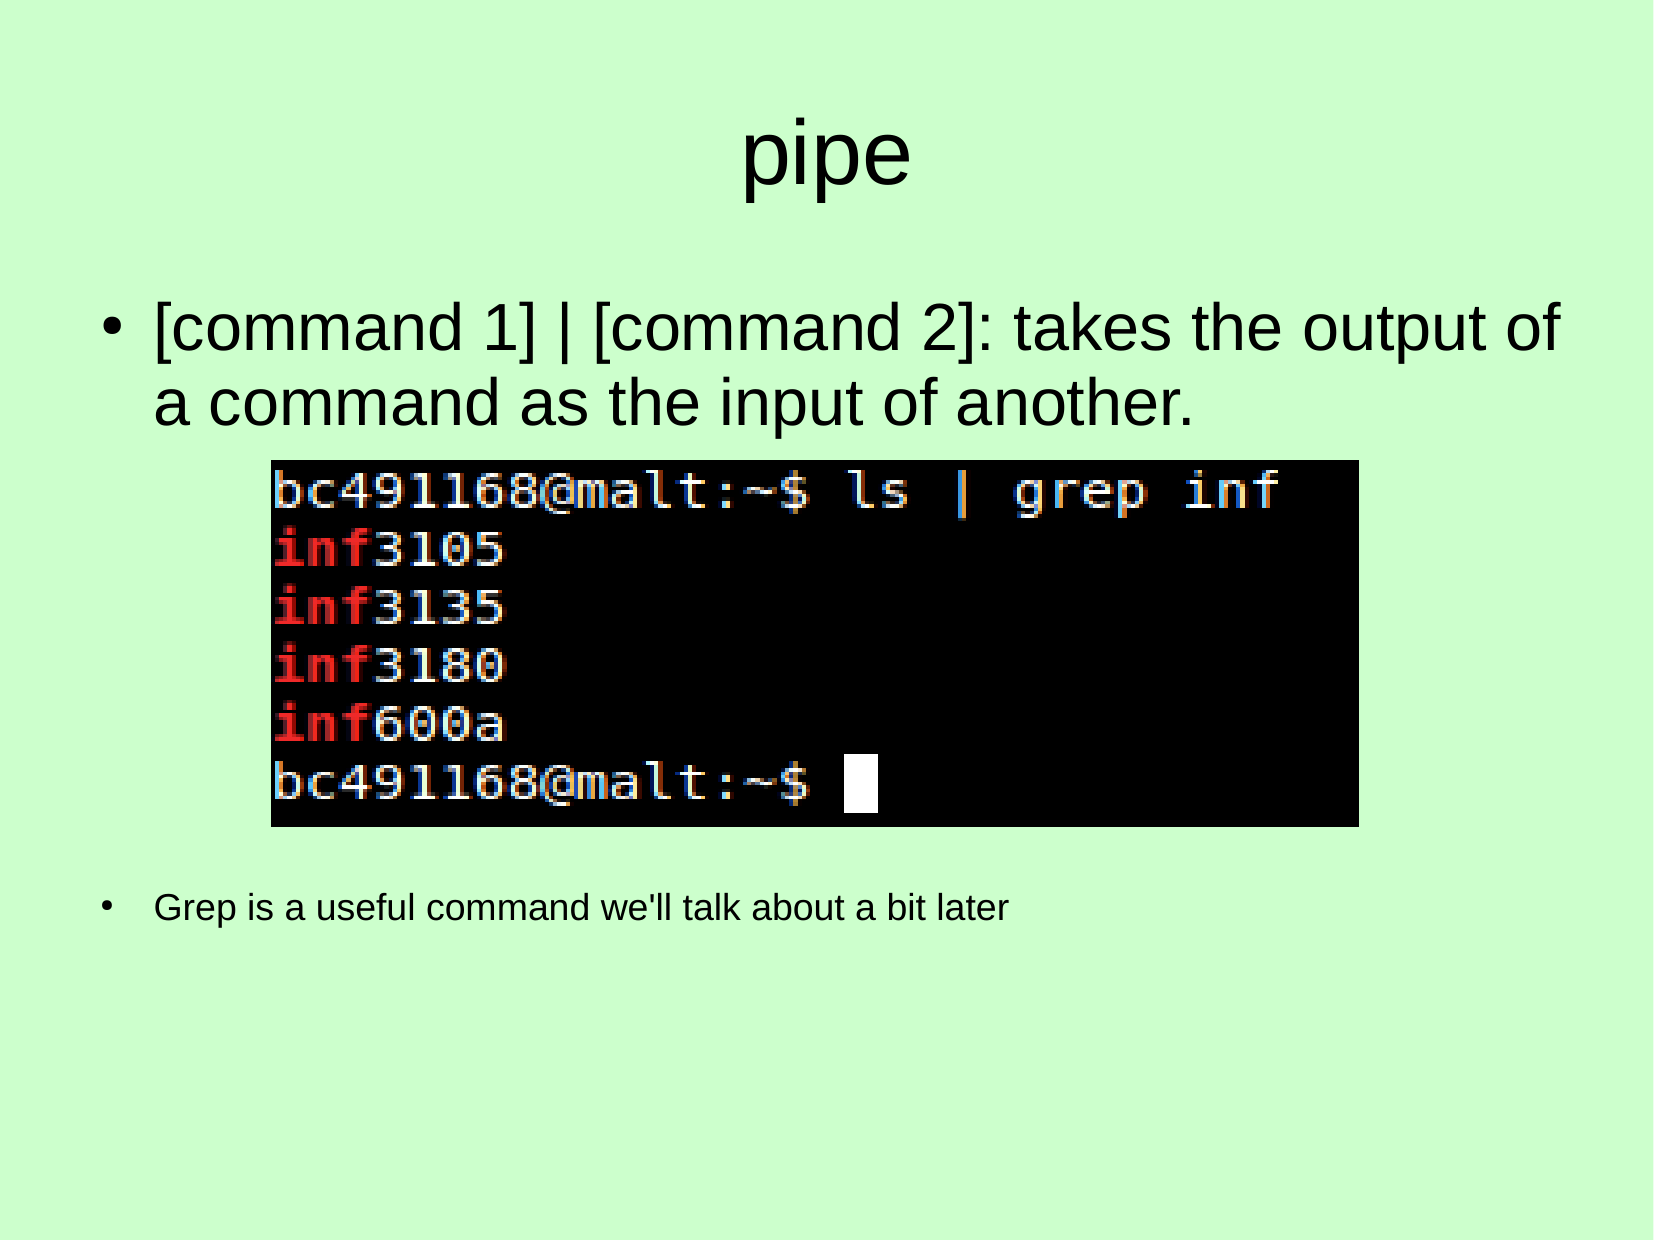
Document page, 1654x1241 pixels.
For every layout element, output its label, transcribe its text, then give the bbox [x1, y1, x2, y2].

title pipe [82, 49, 1571, 257]
picture [271, 460, 1359, 827]
list [command 1] | [command 2]: takes the output of a command as the input of another. Grep is a useful command we'll talk about a bit later [82, 290, 1571, 1010]
